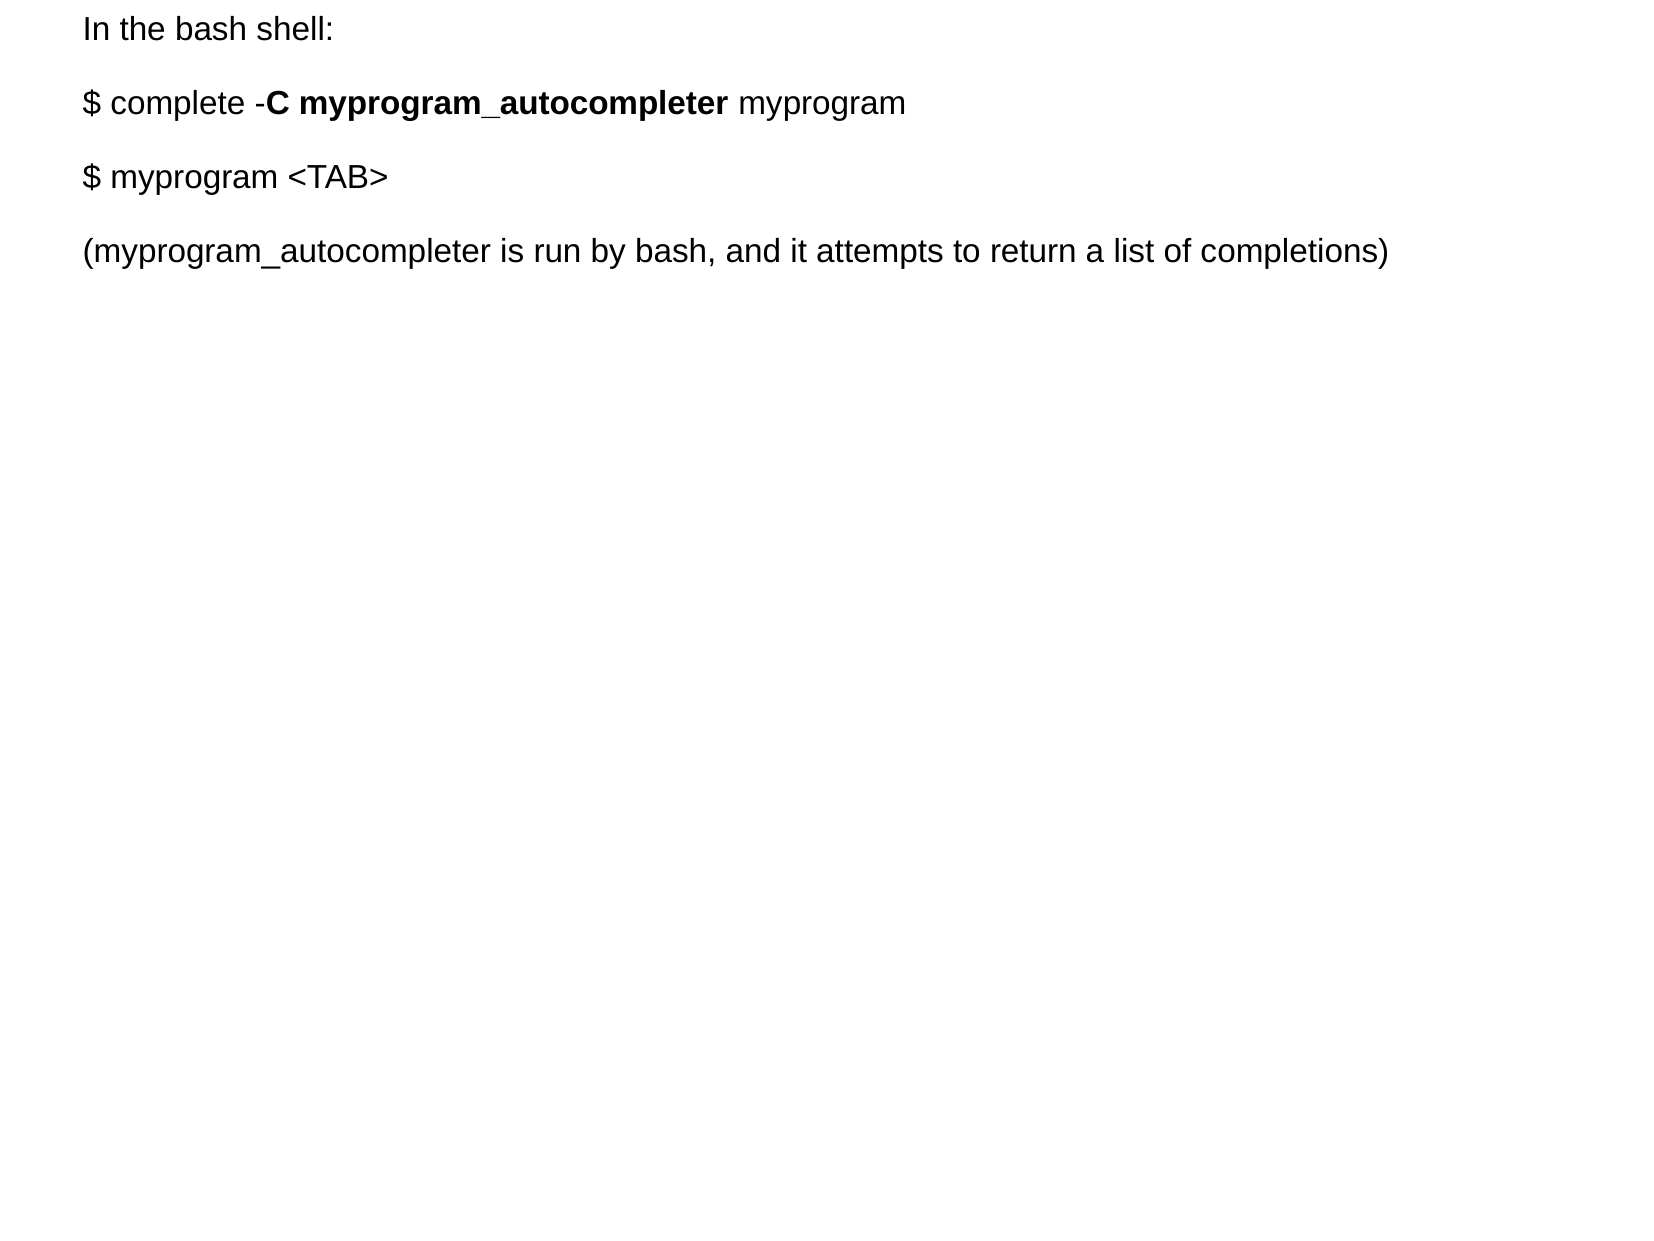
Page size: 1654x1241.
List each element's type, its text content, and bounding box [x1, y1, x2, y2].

subtitle In the bash shell: $ complete -C myprogram_autocompleter myprogram $ myprogram <TAB> (myprogram_autocompleter is run by bash, and it attempts to return a list of completions) [82, 10, 1571, 1070]
